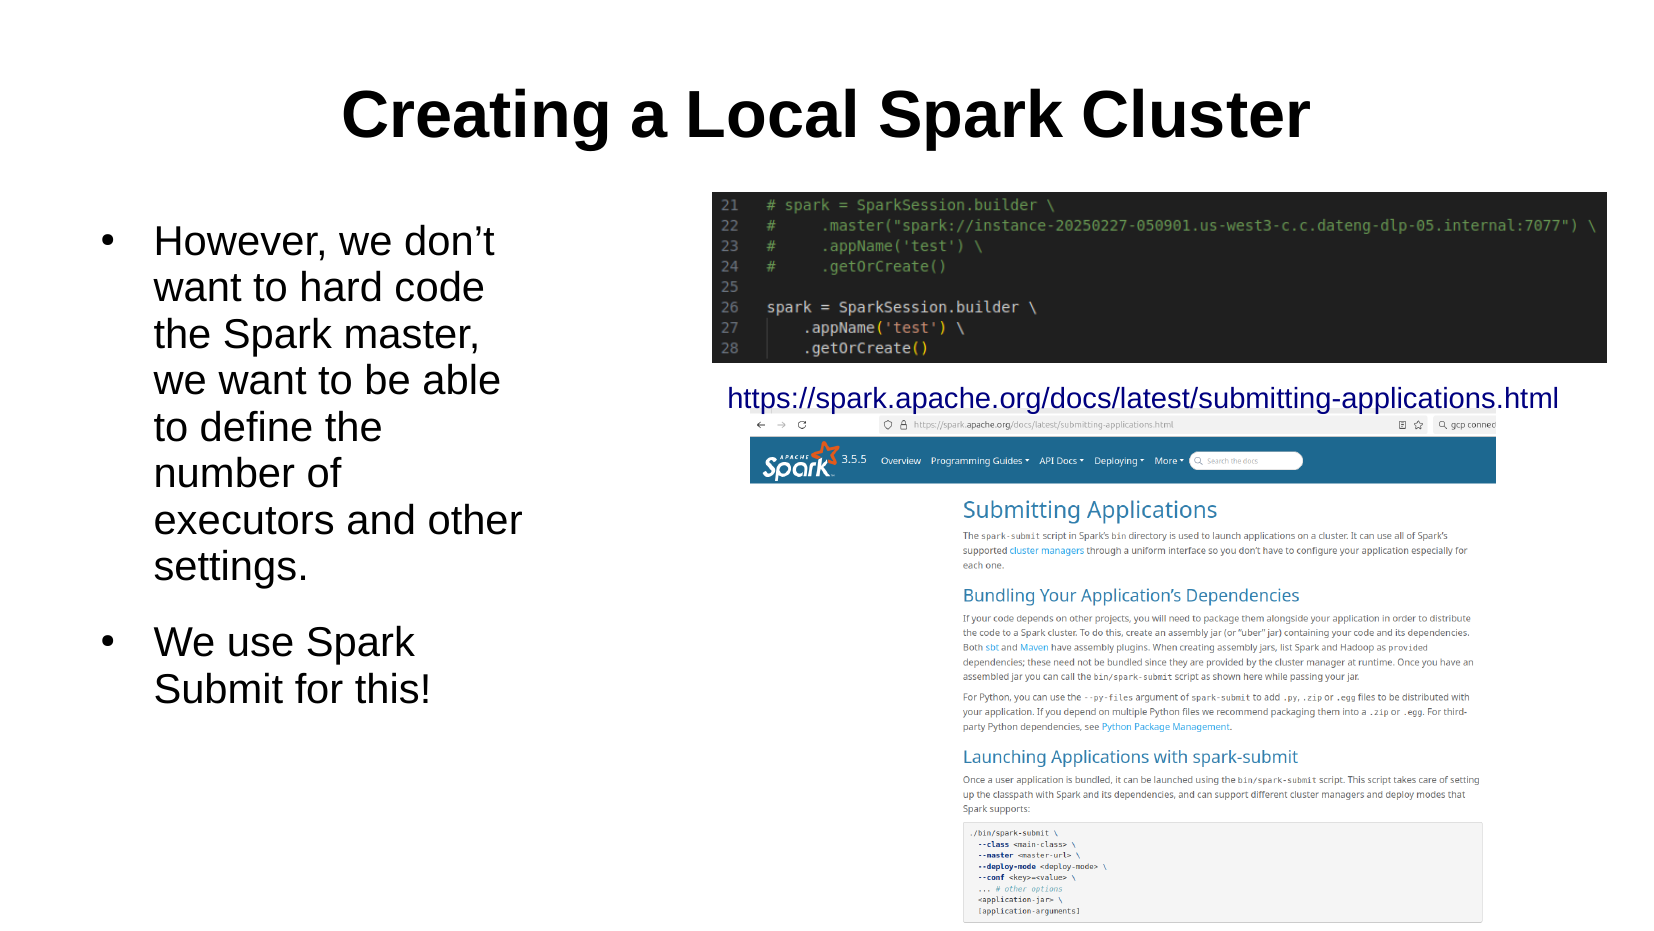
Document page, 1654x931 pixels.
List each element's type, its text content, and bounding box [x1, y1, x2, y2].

picture [712, 192, 1607, 363]
list However, we don’t want to hard code the Spark master, we want to be able to define the number of executors and other settings. We use Spark Submit for this! [82, 217, 526, 901]
picture [750, 432, 1496, 931]
text_box https://spark.apache.org/docs/latest/submitting-applications.html [712, 375, 1583, 432]
title Creating a Local Spark Cluster [82, 37, 1571, 193]
